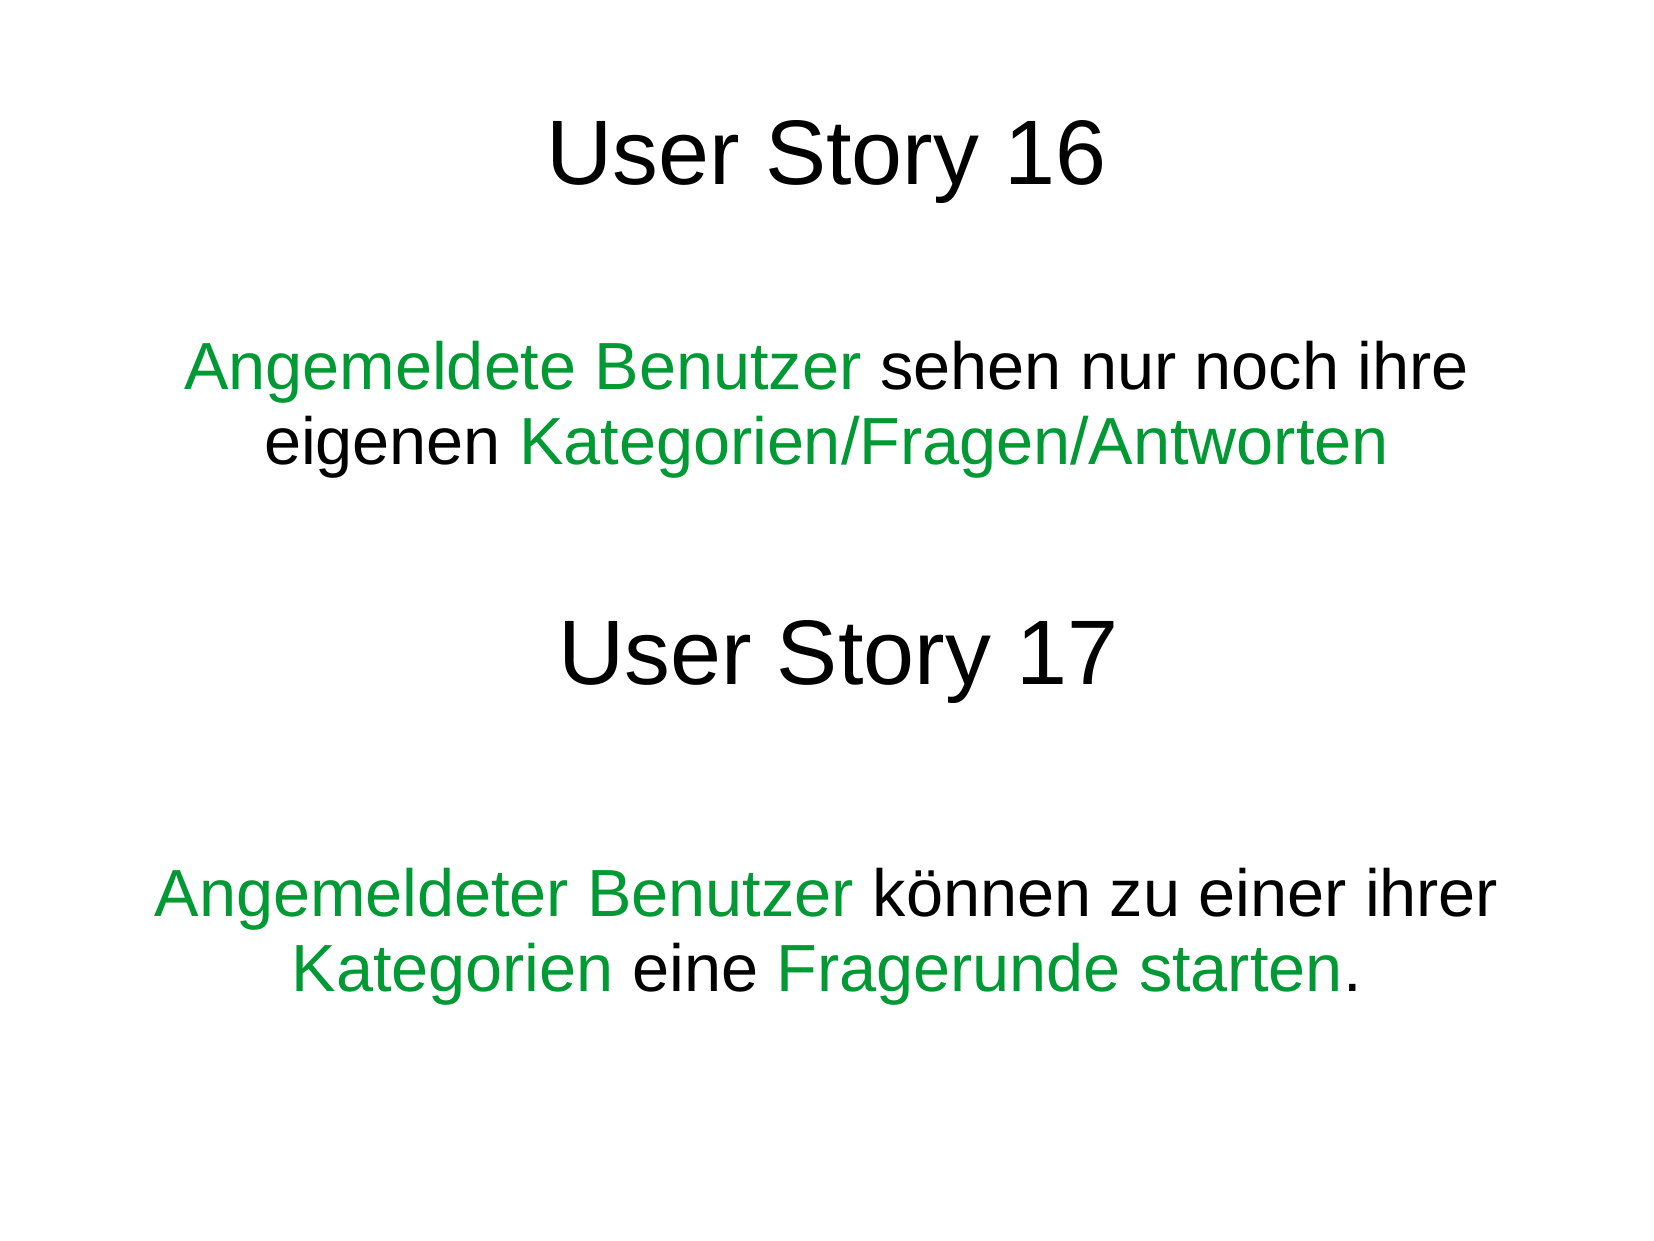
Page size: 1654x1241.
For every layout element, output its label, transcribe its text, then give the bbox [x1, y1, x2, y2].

text_box Angemeldeter Benutzer können zu einer ihrer Kategorien eine Fragerunde starten. [82, 762, 1571, 1099]
title User Story 17 [94, 548, 1583, 756]
title User Story 16 [82, 49, 1571, 236]
subtitle Angemeldete Benutzer sehen nur noch ihre eigenen Kategorien/Fragen/Antworten [82, 236, 1571, 573]
